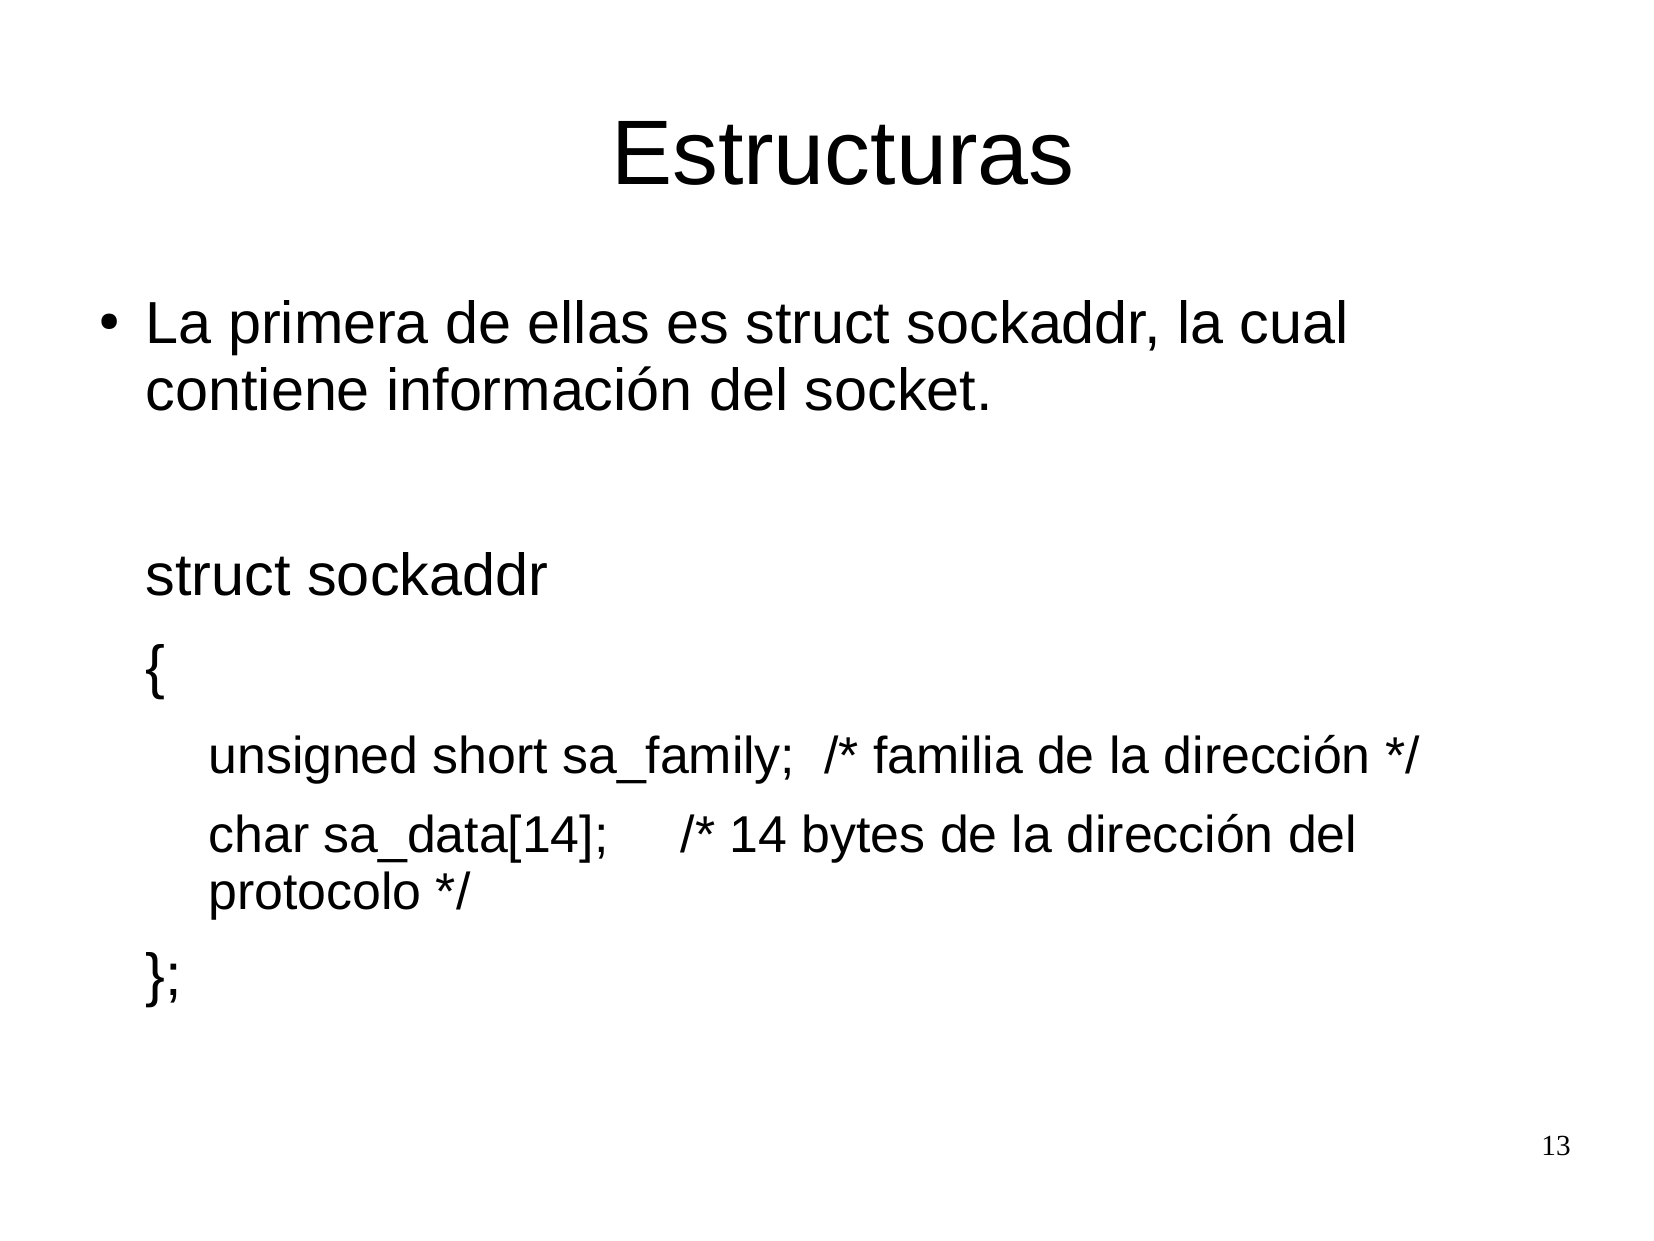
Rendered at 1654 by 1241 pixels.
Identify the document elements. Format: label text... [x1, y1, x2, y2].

title Estructuras [82, 49, 1571, 257]
list La primera de ellas es struct sockaddr, la cual contiene información del socket. struct sockaddr { unsigned short sa_family; /* familia de la dirección */ char sa_data[14]; /* 14 bytes de la dirección del protocolo */ }; [82, 290, 1538, 1010]
